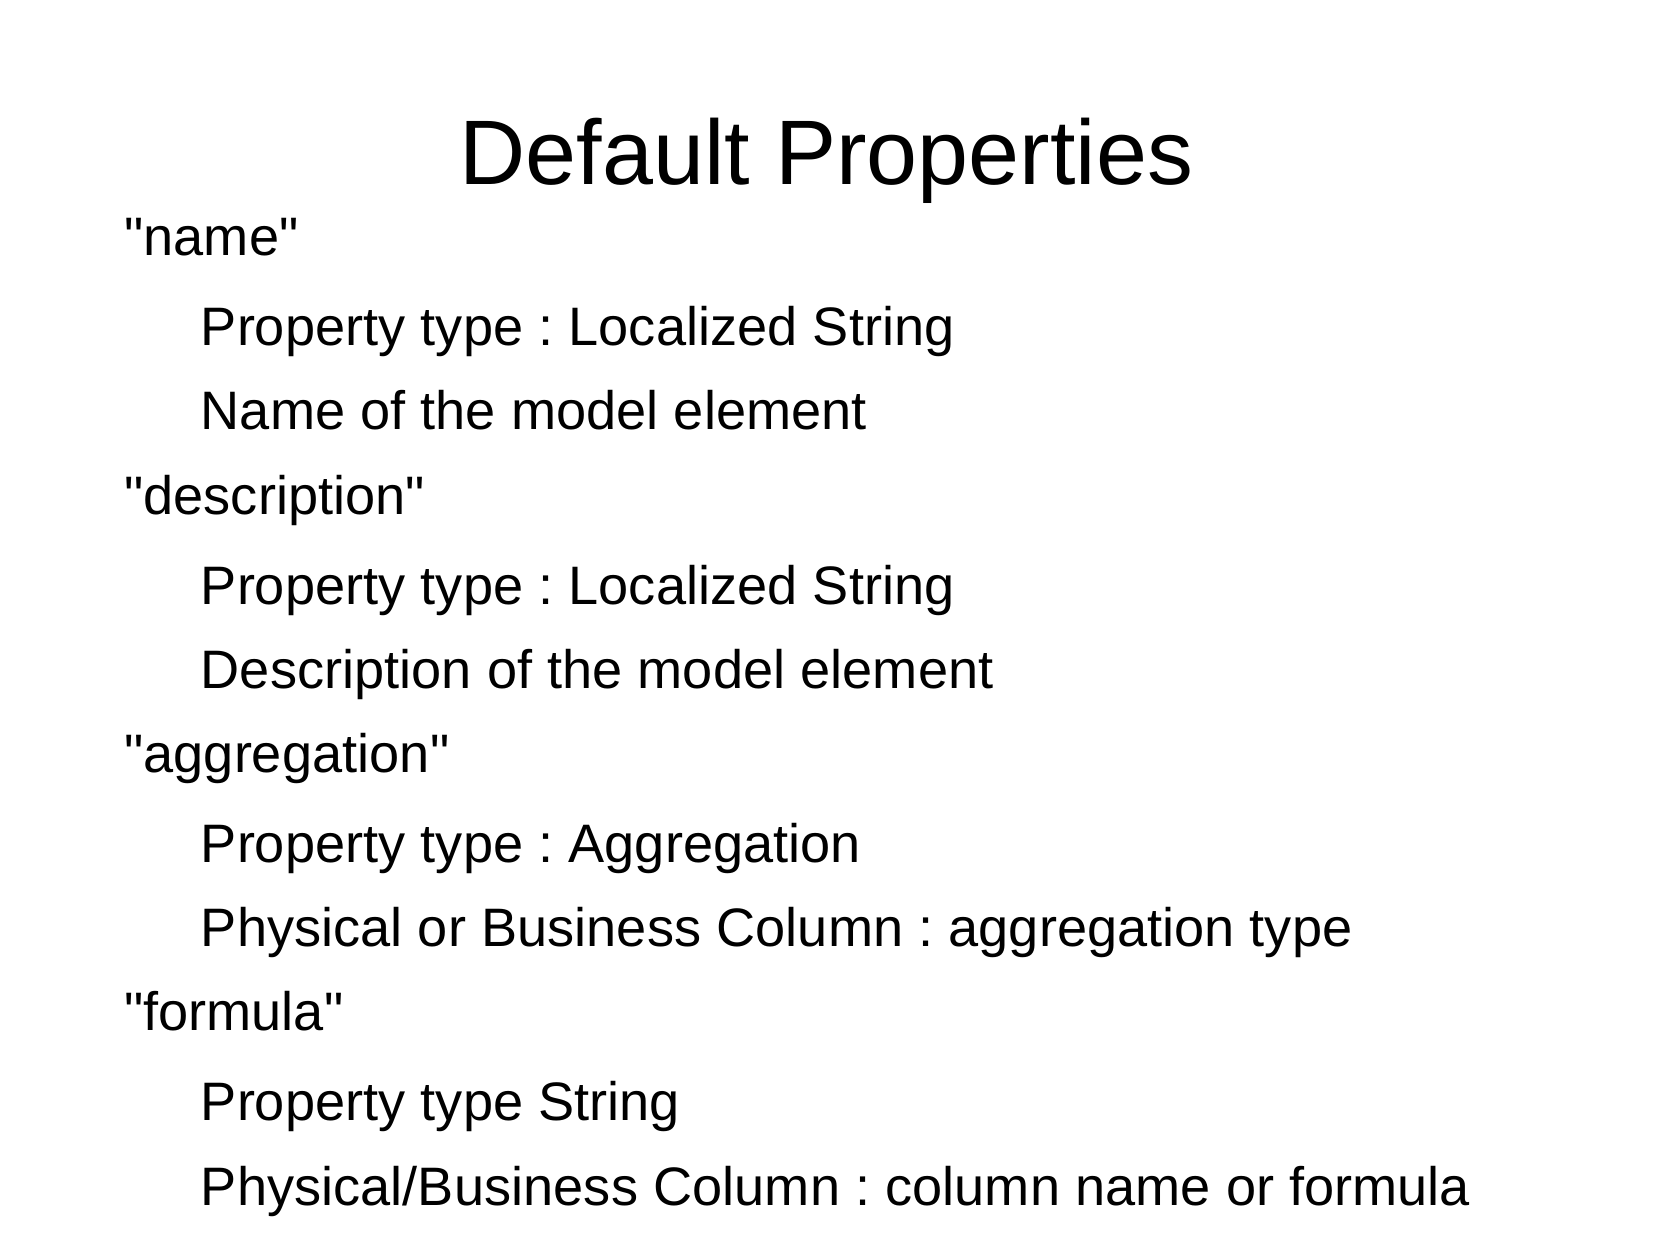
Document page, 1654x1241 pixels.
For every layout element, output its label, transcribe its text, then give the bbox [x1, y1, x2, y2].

list "name" Property type : Localized String Name of the model element "description" Property type : Localized String Description of the model element "aggregation" Property type : Aggregation Physical or Business Column : aggregation type "formula" Property type String Physical/Business Column : column name or formula [106, 206, 1595, 1241]
title Default Properties [82, 49, 1571, 257]
